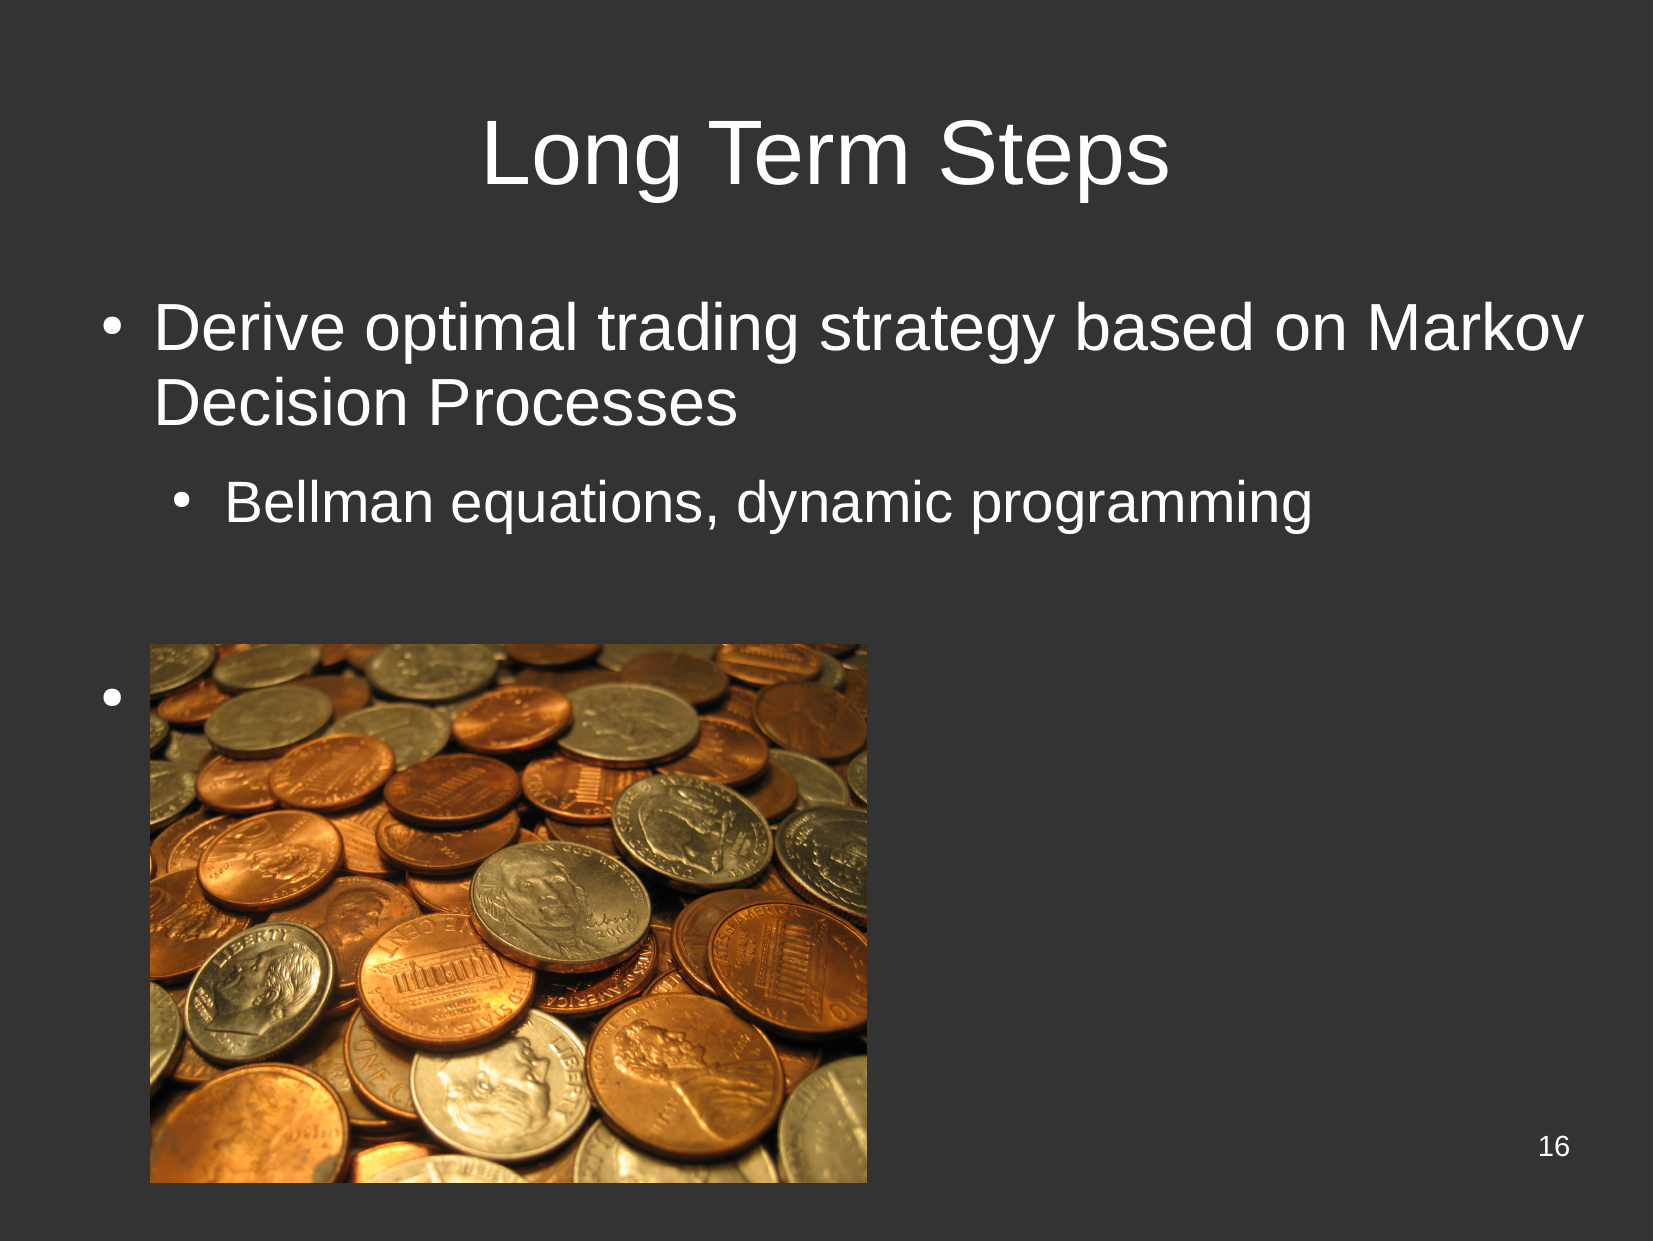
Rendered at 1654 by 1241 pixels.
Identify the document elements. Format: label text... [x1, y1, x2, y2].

picture [150, 644, 867, 1183]
title Long Term Steps [82, 49, 1571, 257]
list Derive optimal trading strategy based on Markov Decision Processes Bellman equations, dynamic programming Lots of: [82, 290, 1591, 1010]
